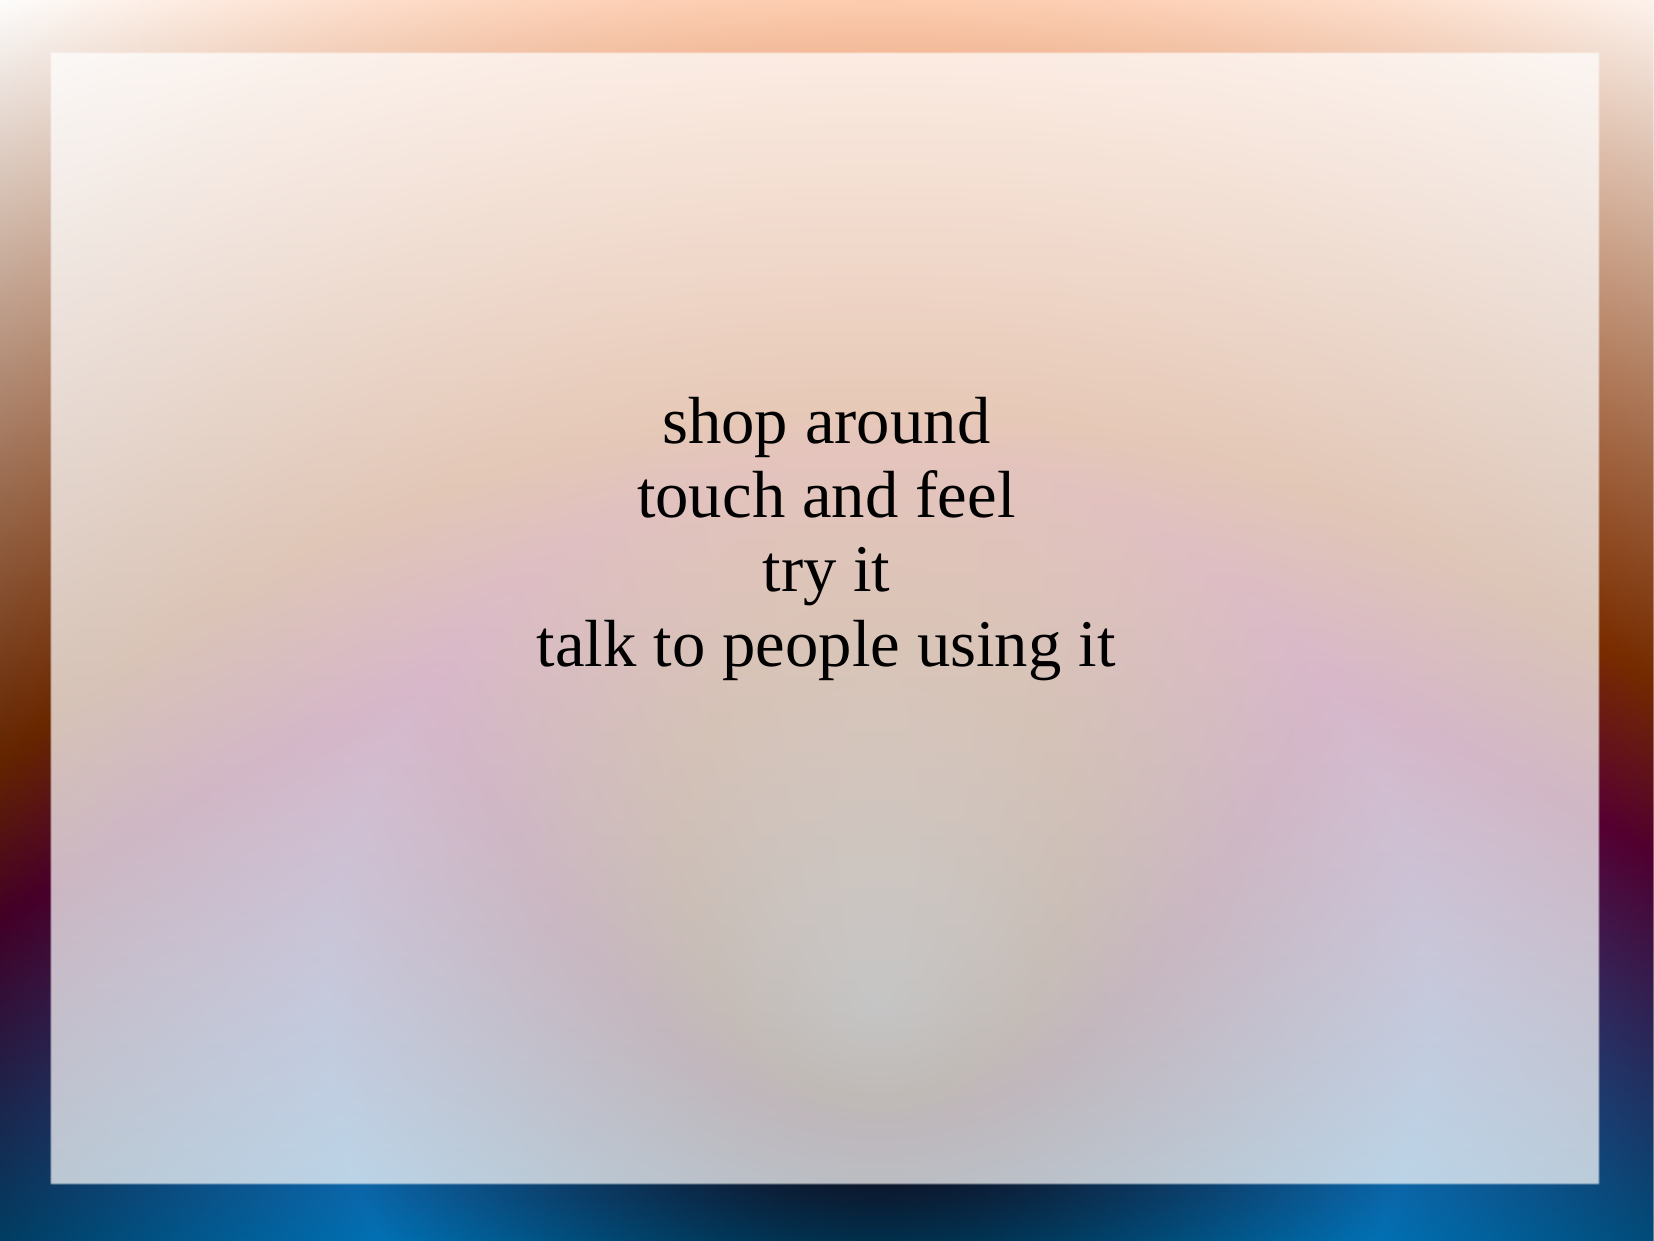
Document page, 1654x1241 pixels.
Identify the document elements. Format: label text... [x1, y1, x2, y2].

picture [0, 0, 1654, 1241]
subtitle shop around touch and feel try it talk to people using it [82, 55, 1571, 1010]
